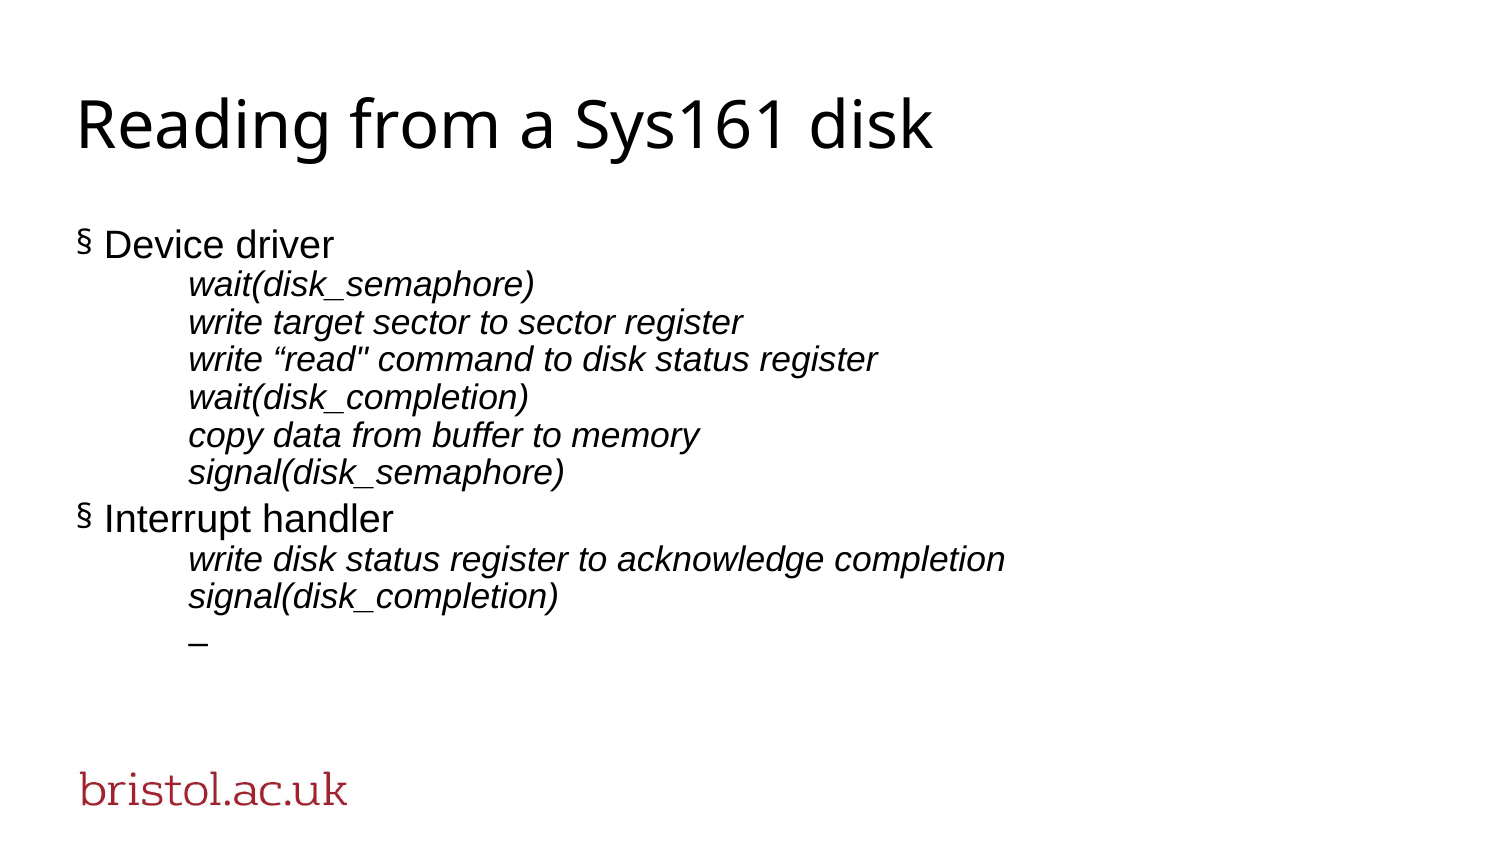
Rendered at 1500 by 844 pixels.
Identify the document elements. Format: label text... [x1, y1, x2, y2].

list Device driver wait(disk_semaphore) write target sector to sector register write “read" command to disk status register wait(disk_completion) copy data from buffer to memory signal(disk_semaphore) Interrupt handler write disk status register to acknowledge completion signal(disk_completion) [60, 224, 1440, 699]
title Reading from a Sys161 disk [60, 44, 1440, 209]
